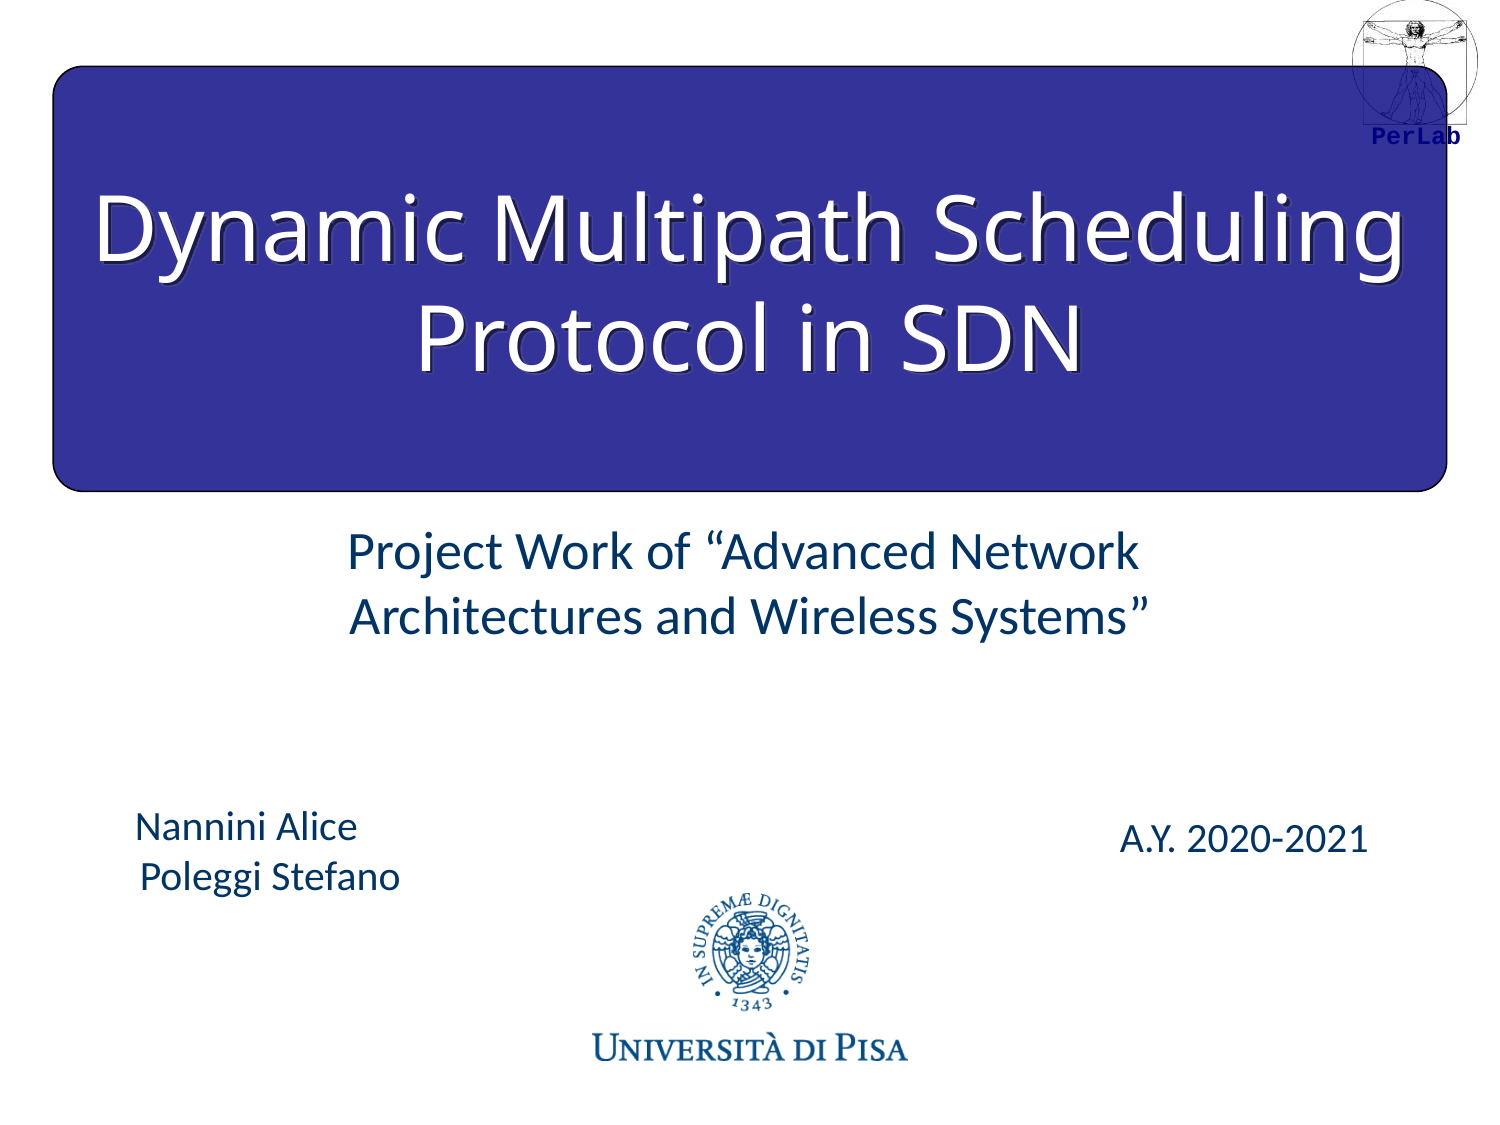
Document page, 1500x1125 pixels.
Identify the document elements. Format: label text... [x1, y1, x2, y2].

text_box Project Work of “Advanced Network Architectures and Wireless Systems” [333, 508, 1169, 653]
picture [1352, 0, 1478, 125]
text_box A.Y. 2020-2021 [1104, 803, 1385, 868]
text_box Dynamic Multipath Scheduling Protocol in SDN [53, 66, 1447, 494]
picture [592, 893, 908, 1061]
text_box Nannini Alice Poleggi Stefano [110, 791, 416, 907]
